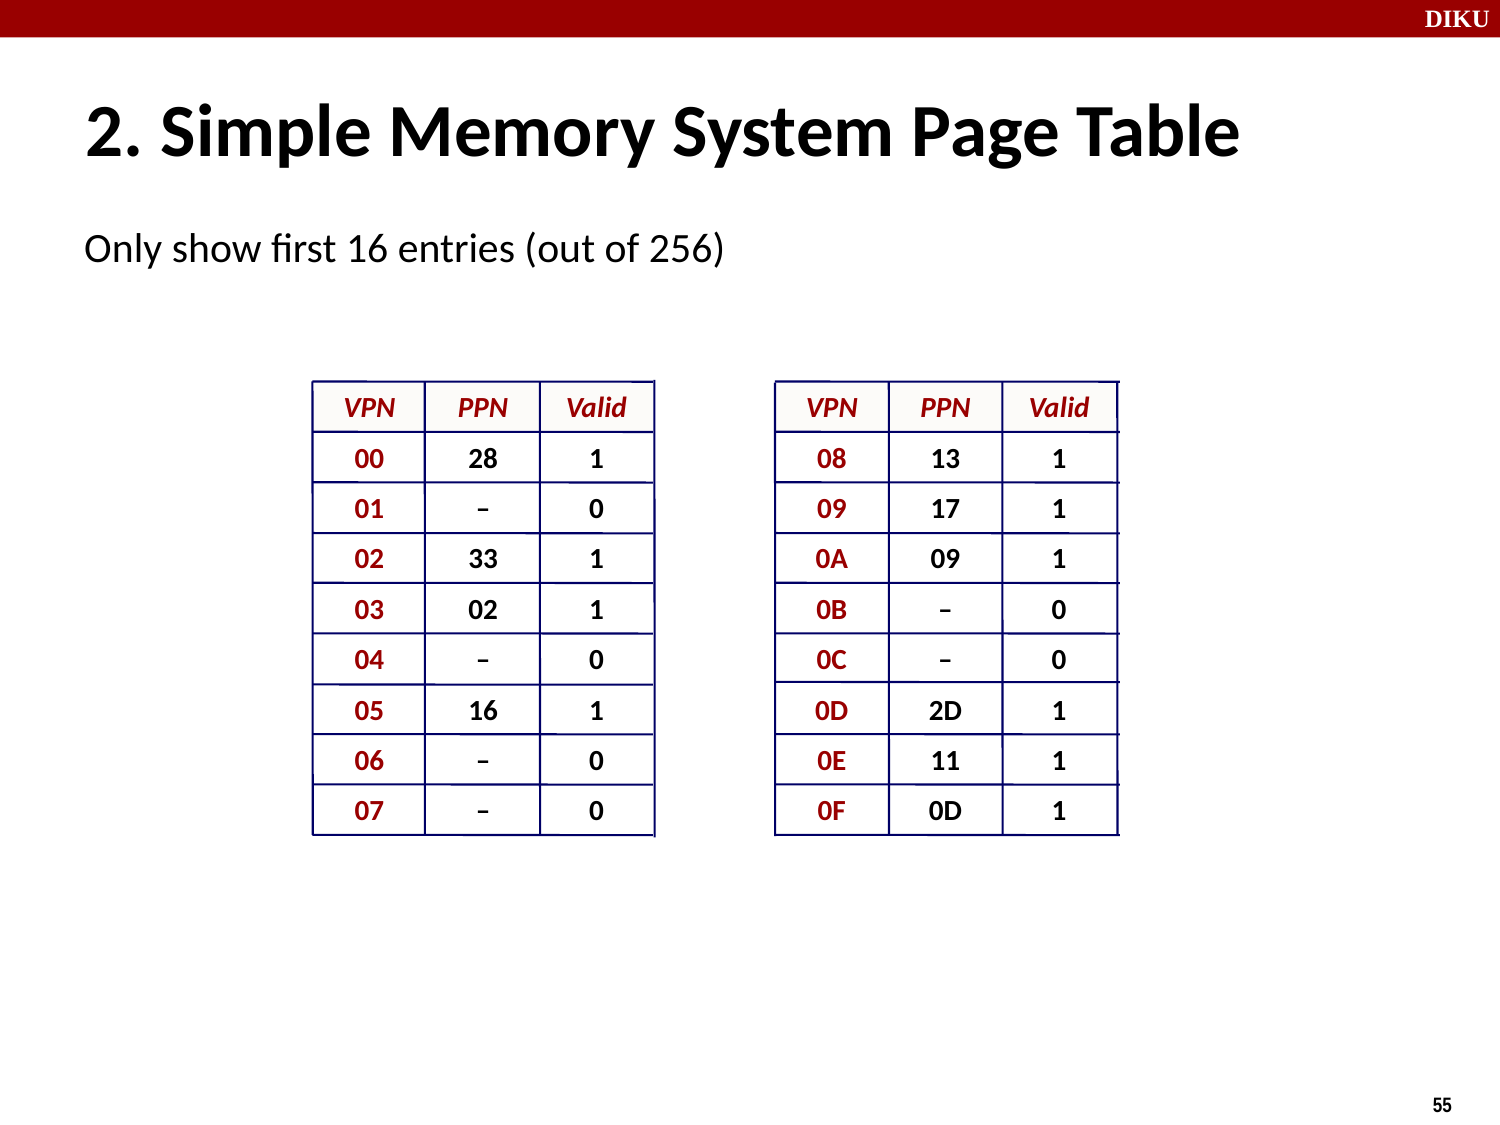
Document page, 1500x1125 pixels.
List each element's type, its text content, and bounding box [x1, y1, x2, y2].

text_box – [890, 635, 1001, 681]
text_box 03 [314, 584, 423, 632]
text_box 09 [890, 535, 1001, 581]
text_box 0 [1004, 635, 1116, 681]
text_box – [427, 736, 538, 783]
text_box 1 [541, 535, 653, 582]
text_box PPN [427, 383, 538, 430]
text_box Only show first 16 entries (out of 256) [69, 212, 1432, 288]
text_box – [427, 635, 538, 683]
text_box VPN [777, 383, 887, 430]
text_box 04 [314, 635, 423, 683]
text_box 05 [314, 686, 423, 733]
text_box 02 [314, 535, 423, 581]
text_box 0 [542, 736, 653, 783]
text_box 0 [541, 635, 653, 683]
text_box 1 [1004, 535, 1116, 582]
text_box 0 [542, 786, 653, 834]
text_box Valid [541, 383, 653, 430]
text_box 17 [890, 484, 1001, 532]
text_box 1 [541, 584, 653, 632]
text_box 09 [777, 484, 887, 532]
text_box 0E [777, 736, 887, 783]
text_box 1 [1004, 484, 1116, 532]
text_box 0C [777, 635, 887, 680]
text_box 0D [891, 786, 1001, 833]
text_box 0B [777, 584, 887, 632]
text_box 0 [541, 484, 653, 532]
text_box 07 [314, 786, 423, 833]
text_box 33 [427, 535, 538, 581]
text_box PPN [890, 383, 1001, 430]
text_box – [427, 786, 539, 833]
text_box 0F [777, 786, 887, 833]
text_box 1 [1004, 684, 1116, 733]
text_box 13 [890, 433, 1001, 481]
text_box 1 [1004, 736, 1116, 783]
text_box 0 [1004, 584, 1116, 632]
text_box 08 [777, 433, 887, 481]
text_box 1 [1004, 786, 1116, 834]
text_box 01 [314, 484, 423, 532]
text_box 00 [314, 433, 423, 481]
text_box – [427, 484, 538, 532]
text_box 28 [427, 433, 538, 481]
text_box 11 [890, 736, 1001, 783]
text_box 1 [542, 686, 653, 733]
text_box 16 [427, 686, 538, 733]
text_box 0A [777, 535, 887, 581]
text_box 1 [1004, 433, 1116, 481]
text_box 0D [777, 684, 887, 733]
text_box VPN [314, 383, 423, 430]
text_box 06 [314, 736, 423, 783]
text_box 2. Simple Memory System Page Table [70, 39, 1402, 212]
text_box 2D [890, 684, 1001, 733]
text_box – [890, 584, 1001, 632]
text_box 02 [427, 584, 538, 632]
text_box 1 [541, 433, 653, 481]
text_box Valid [1004, 383, 1116, 430]
